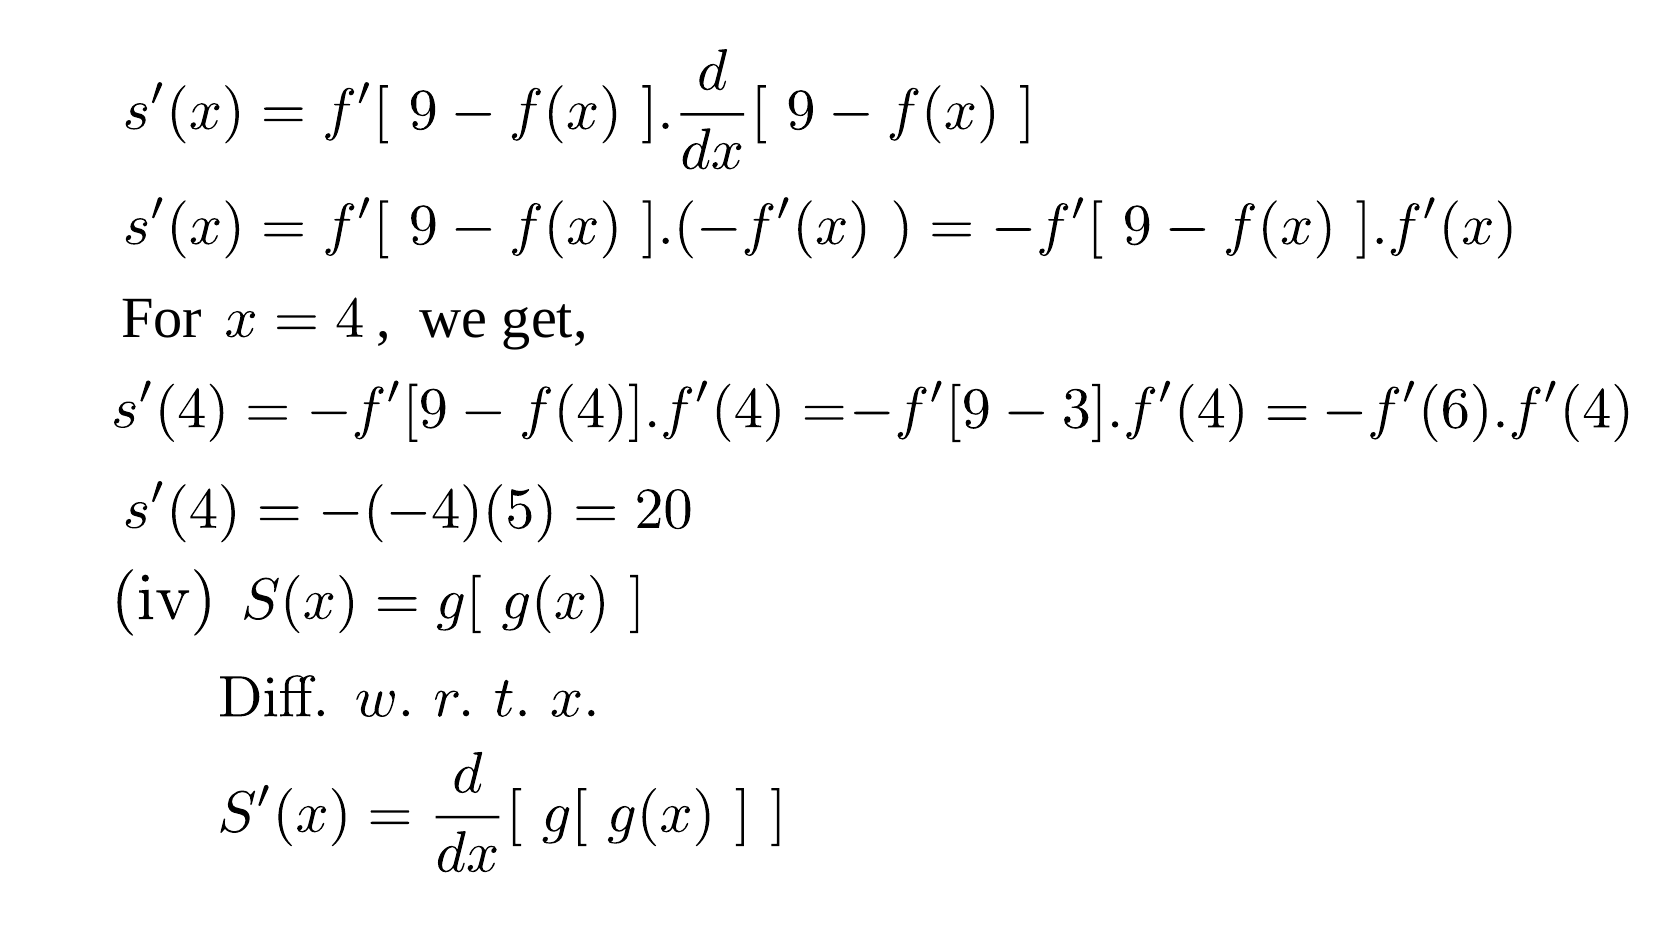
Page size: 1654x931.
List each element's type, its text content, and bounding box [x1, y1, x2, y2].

text_box [993, 197, 1512, 259]
text_box [852, 380, 1307, 443]
text_box [125, 197, 971, 259]
text_box [125, 49, 1029, 170]
title For , we get, [47, 37, 1607, 886]
text_box [244, 574, 639, 634]
text_box [226, 297, 363, 338]
text_box [125, 481, 691, 543]
text_box [220, 675, 595, 717]
text_box [114, 569, 210, 636]
text_box [1324, 380, 1629, 443]
text_box [113, 380, 844, 442]
text_box [220, 751, 780, 873]
